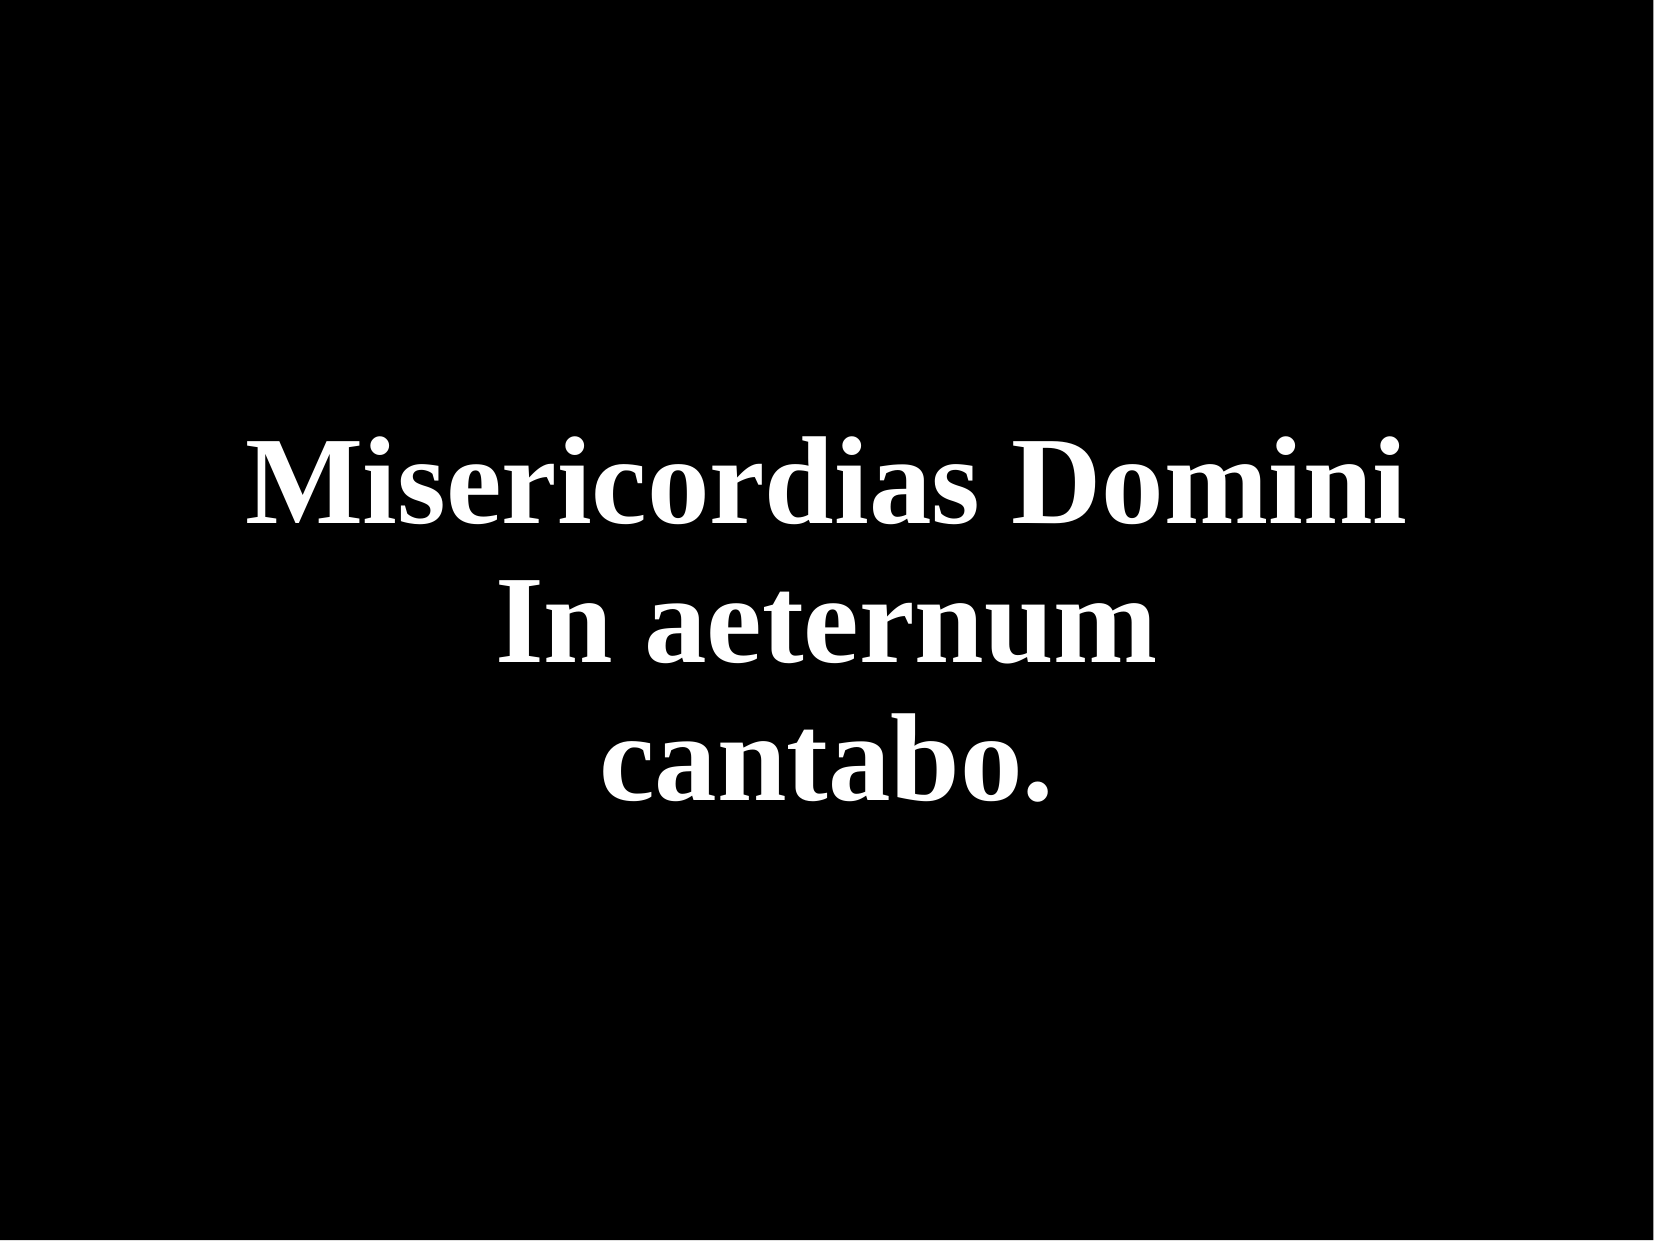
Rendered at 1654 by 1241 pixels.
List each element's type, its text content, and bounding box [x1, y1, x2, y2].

title Misericordias Domini In aeternum cantabo. [0, 0, 1654, 1241]
